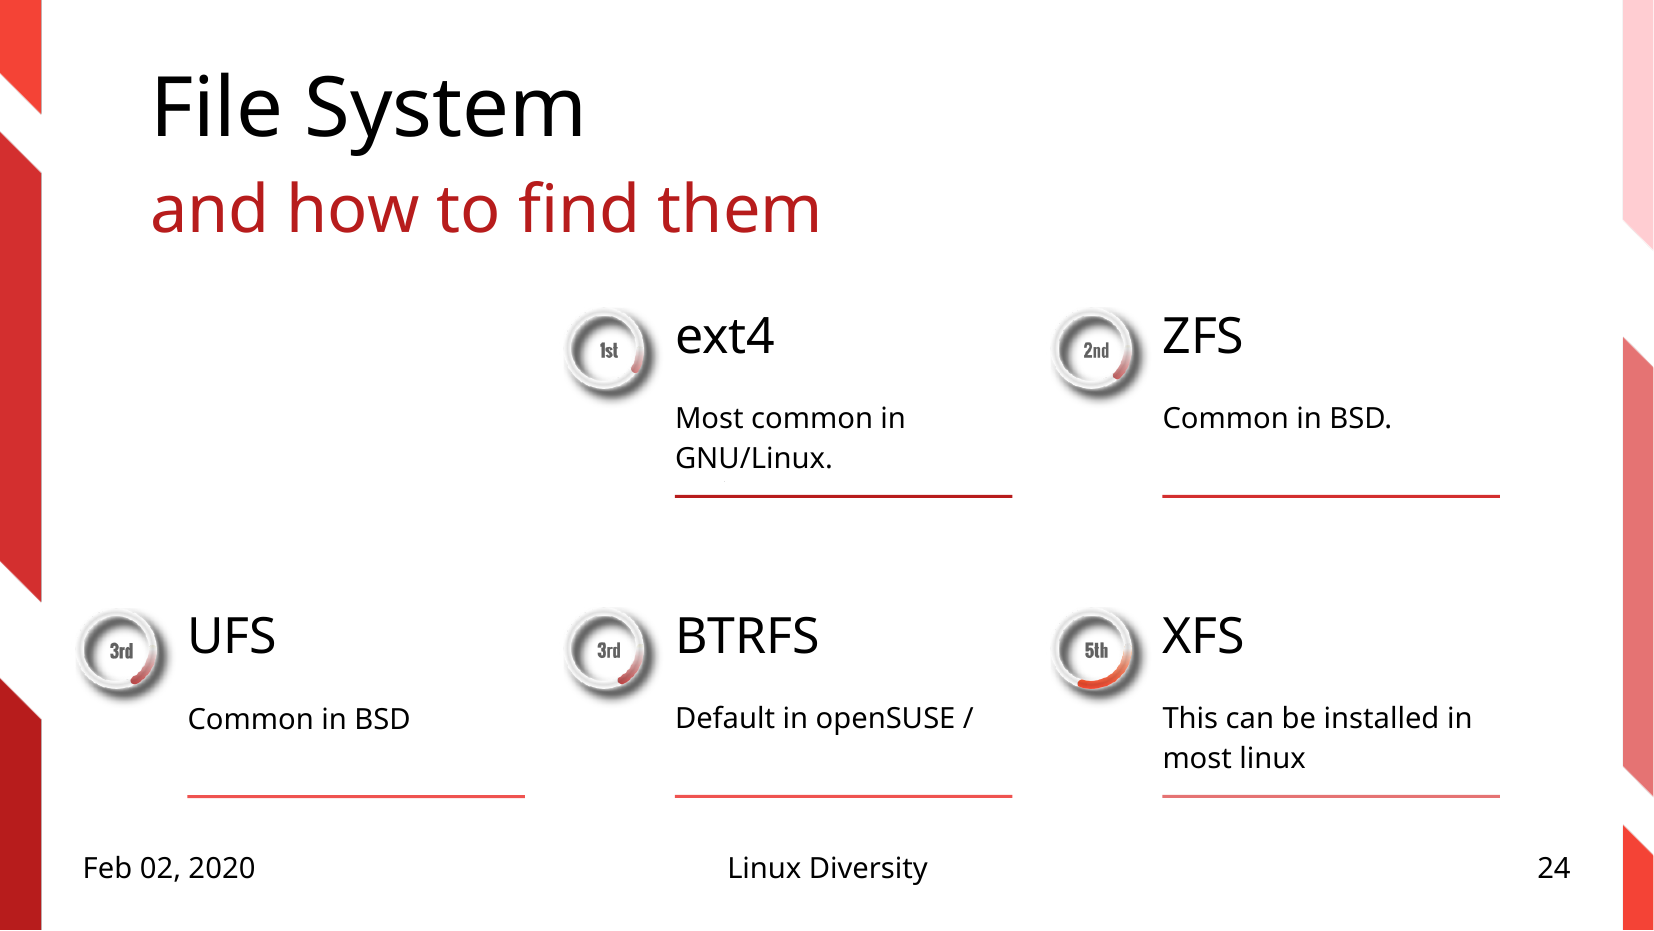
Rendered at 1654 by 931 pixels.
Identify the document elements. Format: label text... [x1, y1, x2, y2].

text_box [674, 494, 1013, 498]
list BTRFS Default in openSUSE / [675, 600, 1051, 839]
list XFS This can be installed in most linux [1162, 600, 1501, 841]
picture [0, 0, 1654, 930]
text_box [1162, 494, 1500, 498]
list UFS Common in BSD [187, 600, 563, 839]
text_box [187, 795, 525, 799]
list ext4 Most common in GNU/Linux. [675, 300, 1051, 539]
title File System and how to find them [150, 45, 976, 256]
list ZFS Common in BSD. [1162, 300, 1538, 541]
text_box [1162, 794, 1500, 798]
text_box [674, 794, 1013, 798]
